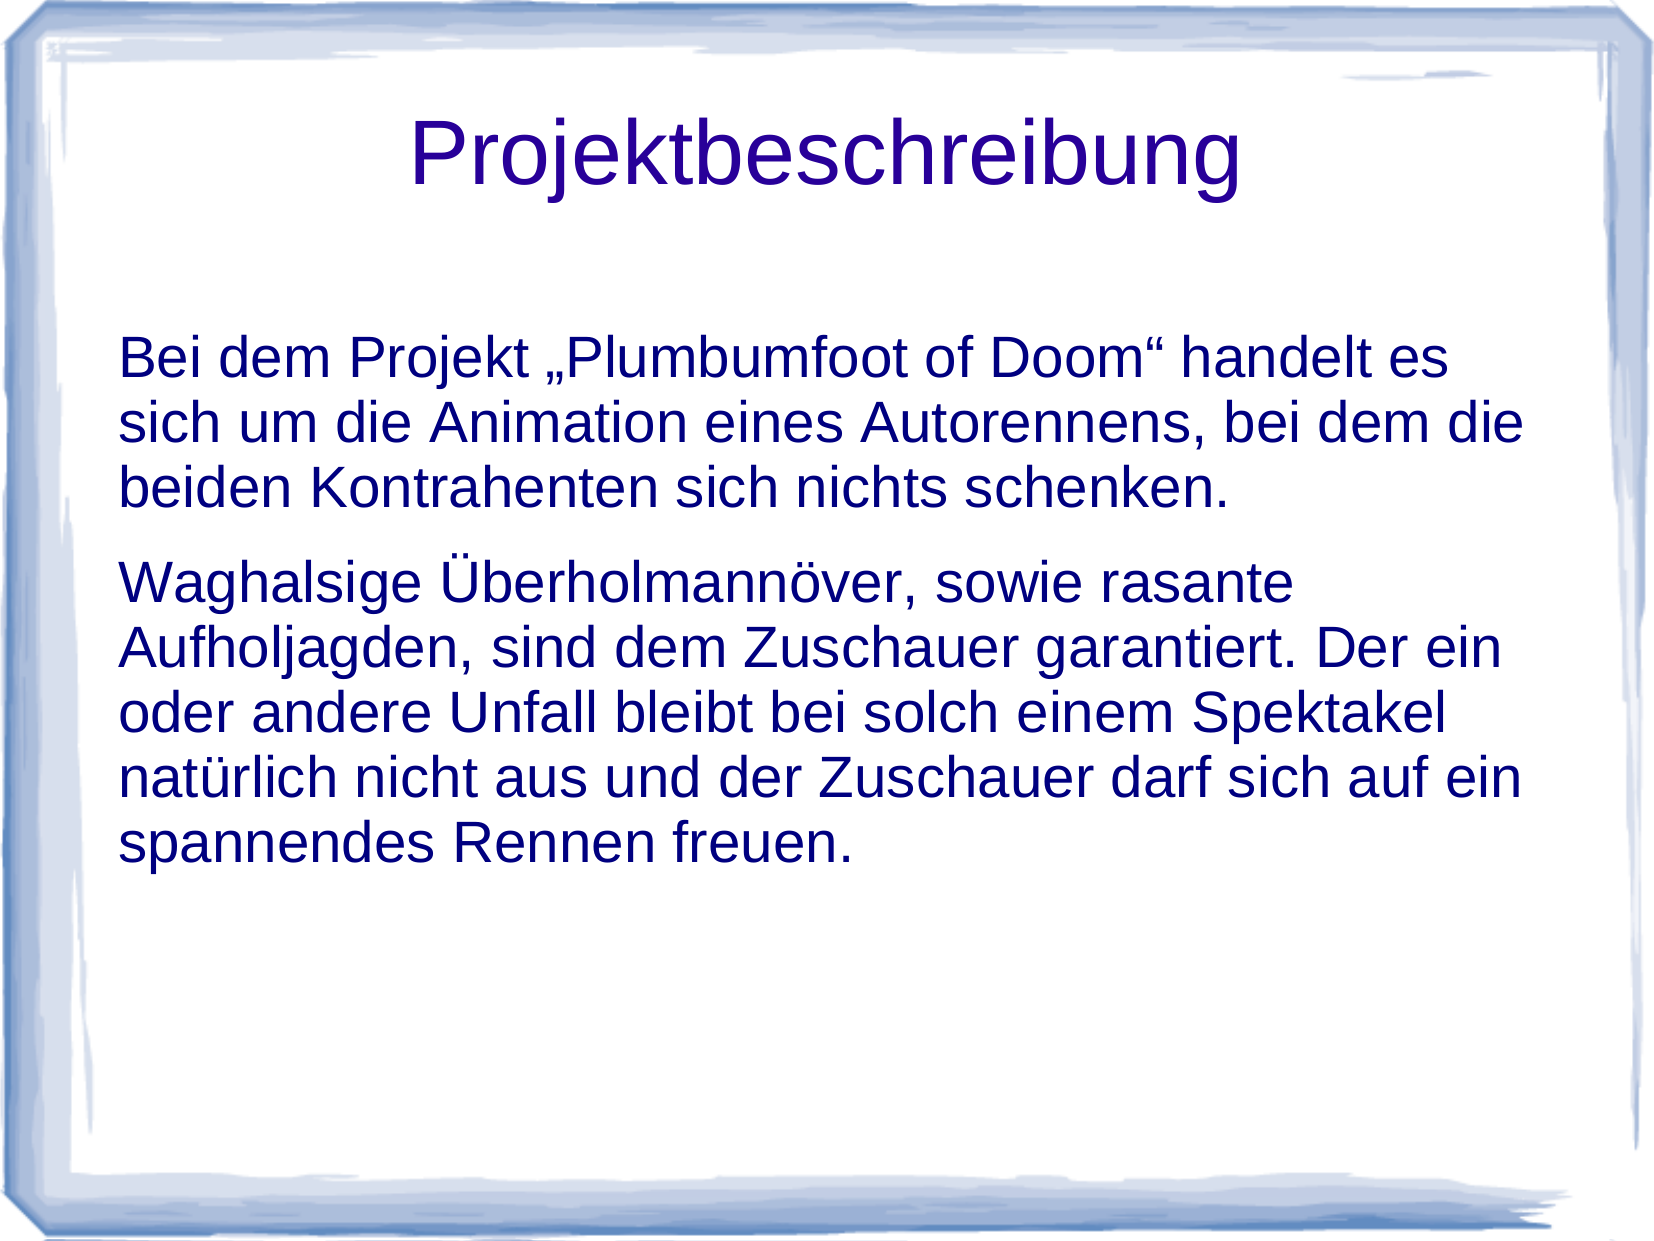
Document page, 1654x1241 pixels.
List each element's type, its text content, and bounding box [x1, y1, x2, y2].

list Bei dem Projekt „Plumbumfoot of Doom“ handelt es sich um die Animation eines Autorennens, bei dem die beiden Kontrahenten sich nichts schenken. Waghalsige Überholmannöver, sowie rasante Aufholjagden, sind dem Zuschauer garantiert. Der ein oder andere Unfall bleibt bei solch einem Spektakel natürlich nicht aus und der Zuschauer darf sich auf ein spannendes Rennen freuen. [118, 324, 1571, 1004]
title Projektbeschreibung [82, 49, 1571, 257]
picture [0, 0, 1654, 1241]
